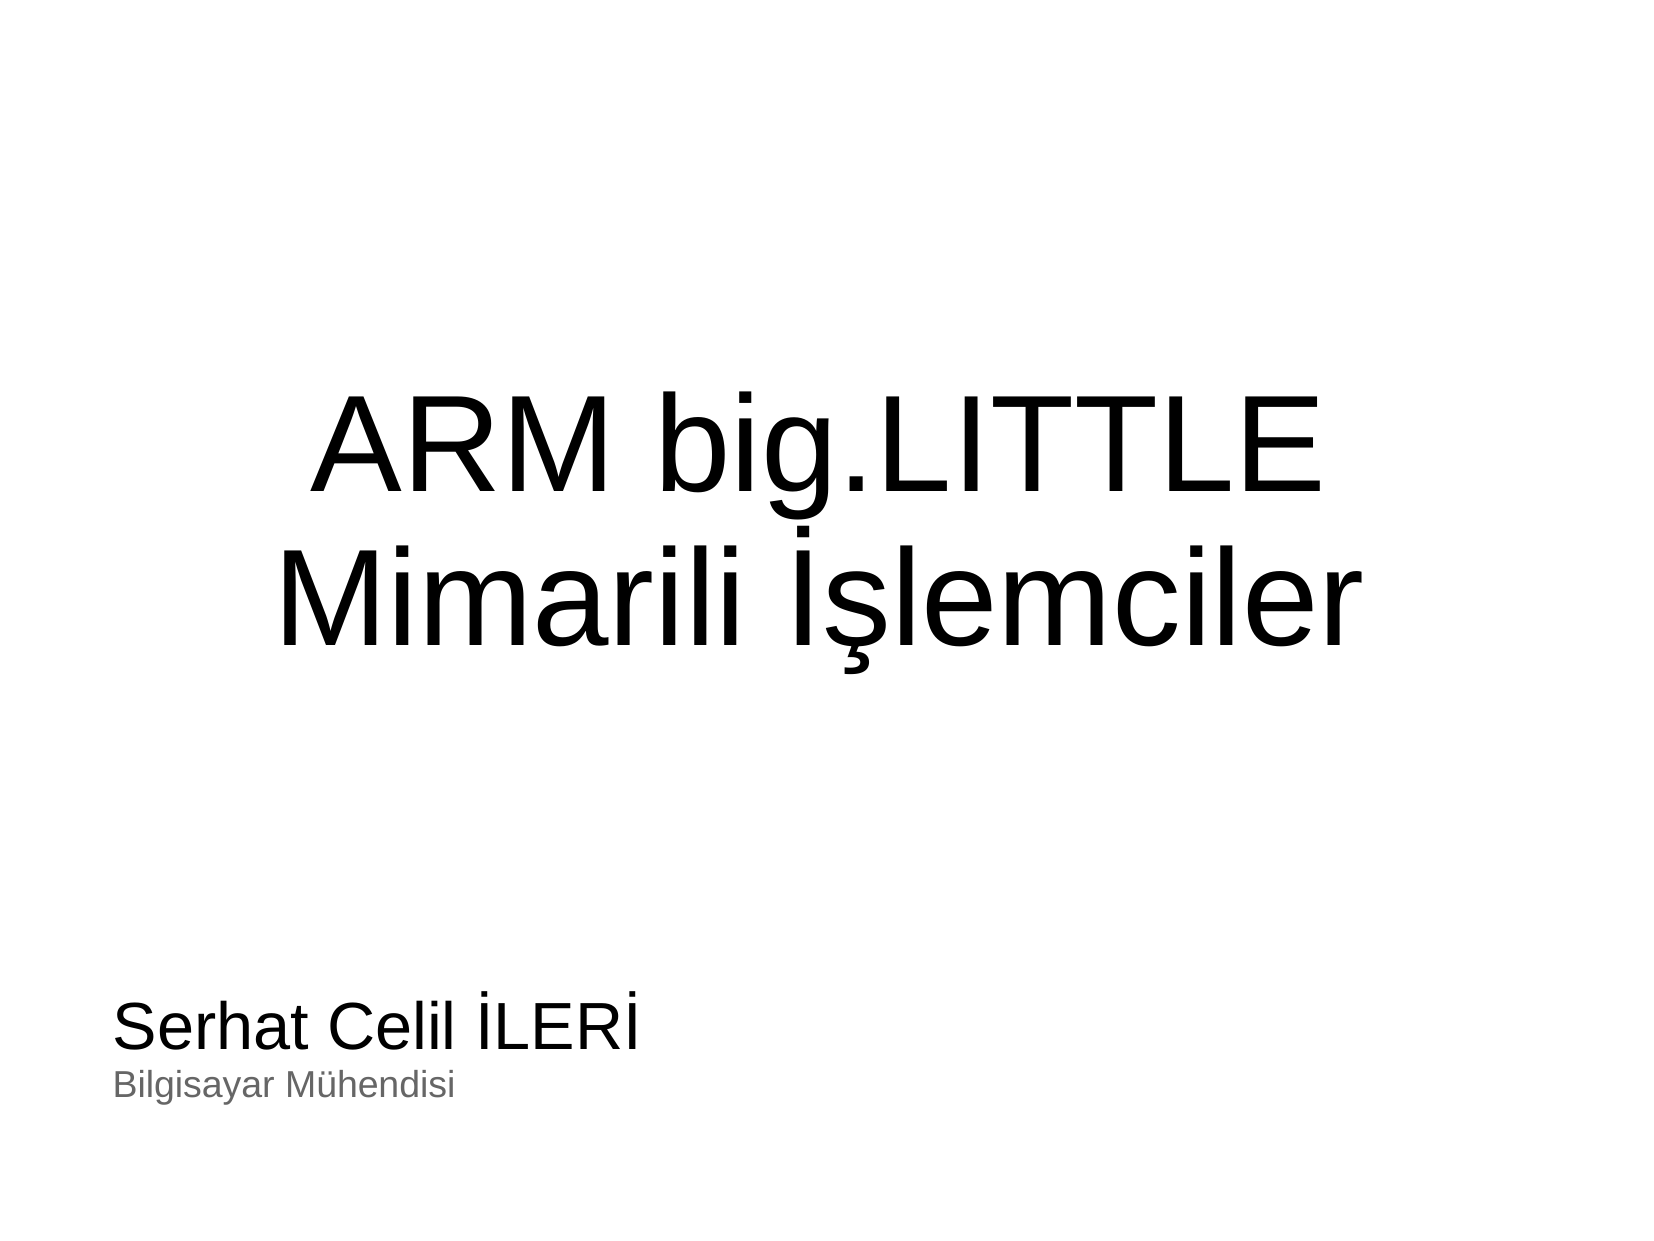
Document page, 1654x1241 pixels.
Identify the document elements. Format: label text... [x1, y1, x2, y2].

subtitle Serhat Celil İLERİ Bilgisayar Mühendisi [112, 988, 1096, 1106]
title ARM big.LITTLE Mimarili İşlemciler [75, 367, 1564, 676]
